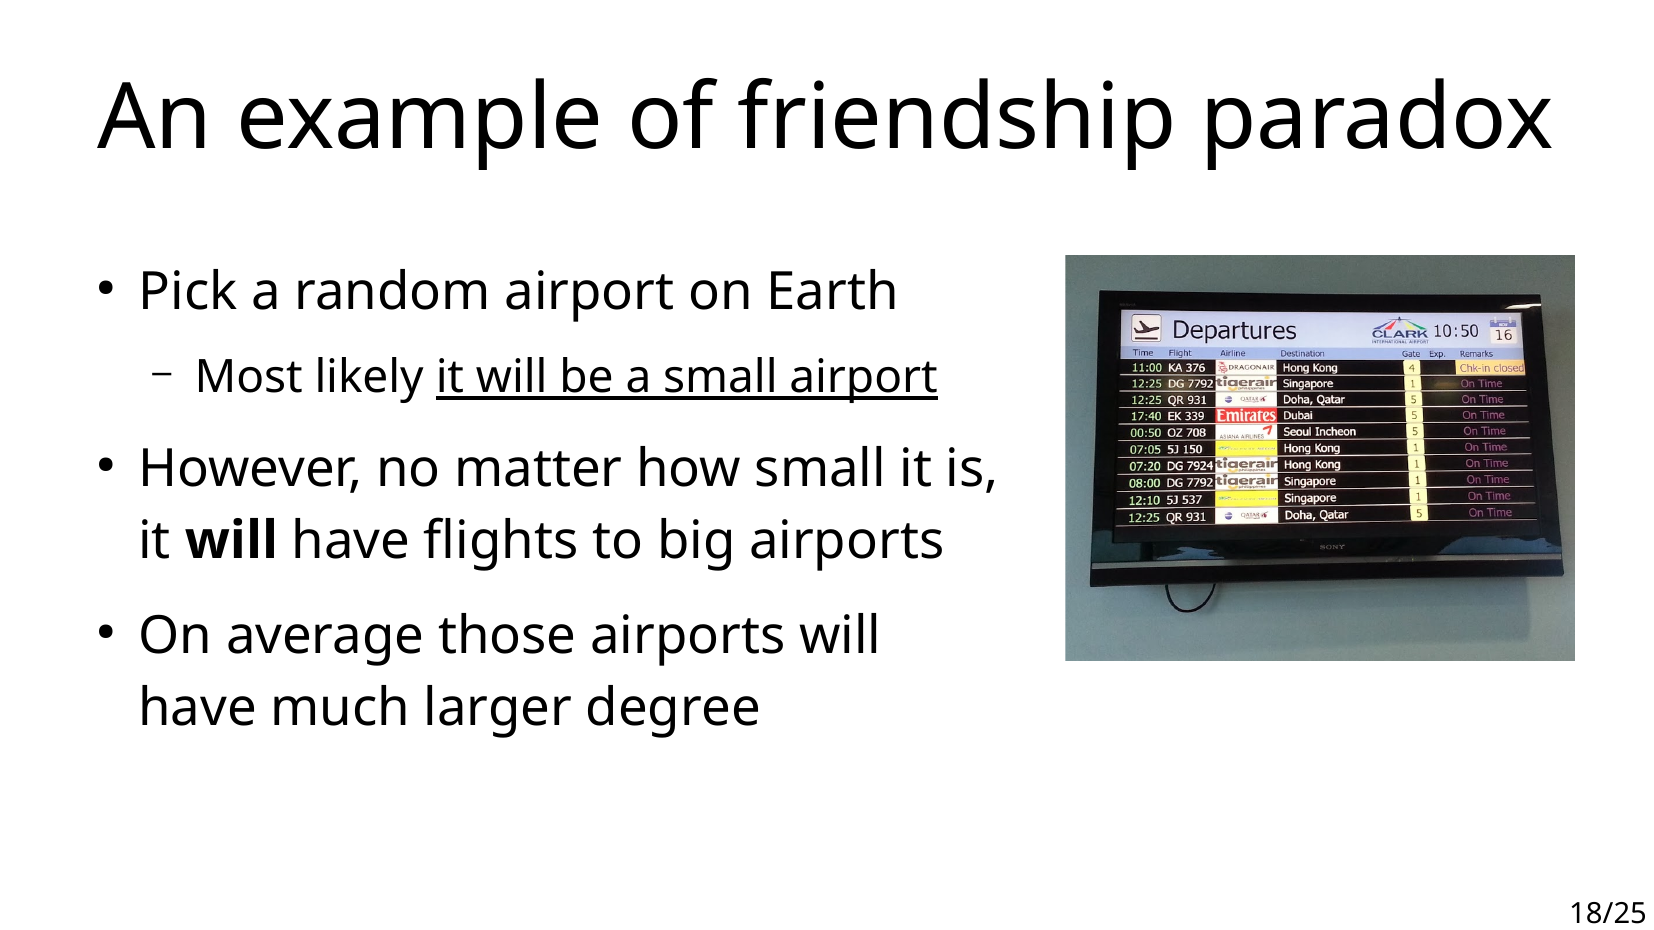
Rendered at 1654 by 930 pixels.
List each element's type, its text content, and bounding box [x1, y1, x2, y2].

picture [1065, 255, 1576, 661]
title An example of friendship paradox [82, 1, 1571, 225]
list Pick a random airport on Earth Most likely it will be a small airport However, no matter how small it is, it will have flights to big airports On average those airports will have much larger degree [82, 252, 1006, 793]
